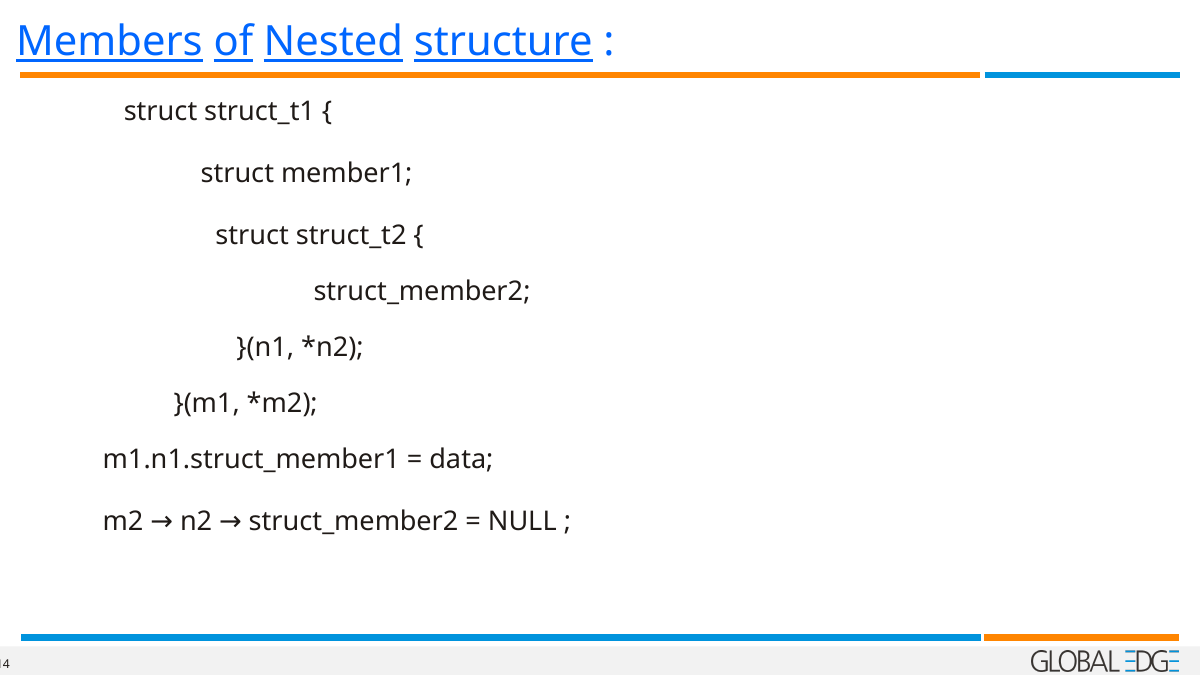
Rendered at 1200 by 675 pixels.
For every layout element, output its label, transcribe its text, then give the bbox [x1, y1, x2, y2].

title Members of Nested structure : [4, 12, 1080, 66]
picture [1031, 650, 1179, 672]
list struct struct_t1 { struct member1; struct struct_t2 { struct_member2; }(n1, *n2); }(m1, *m2); m1.n1.struct_member1 = data; m2 → n2 → struct_member2 = NULL ; [20, 87, 1179, 628]
